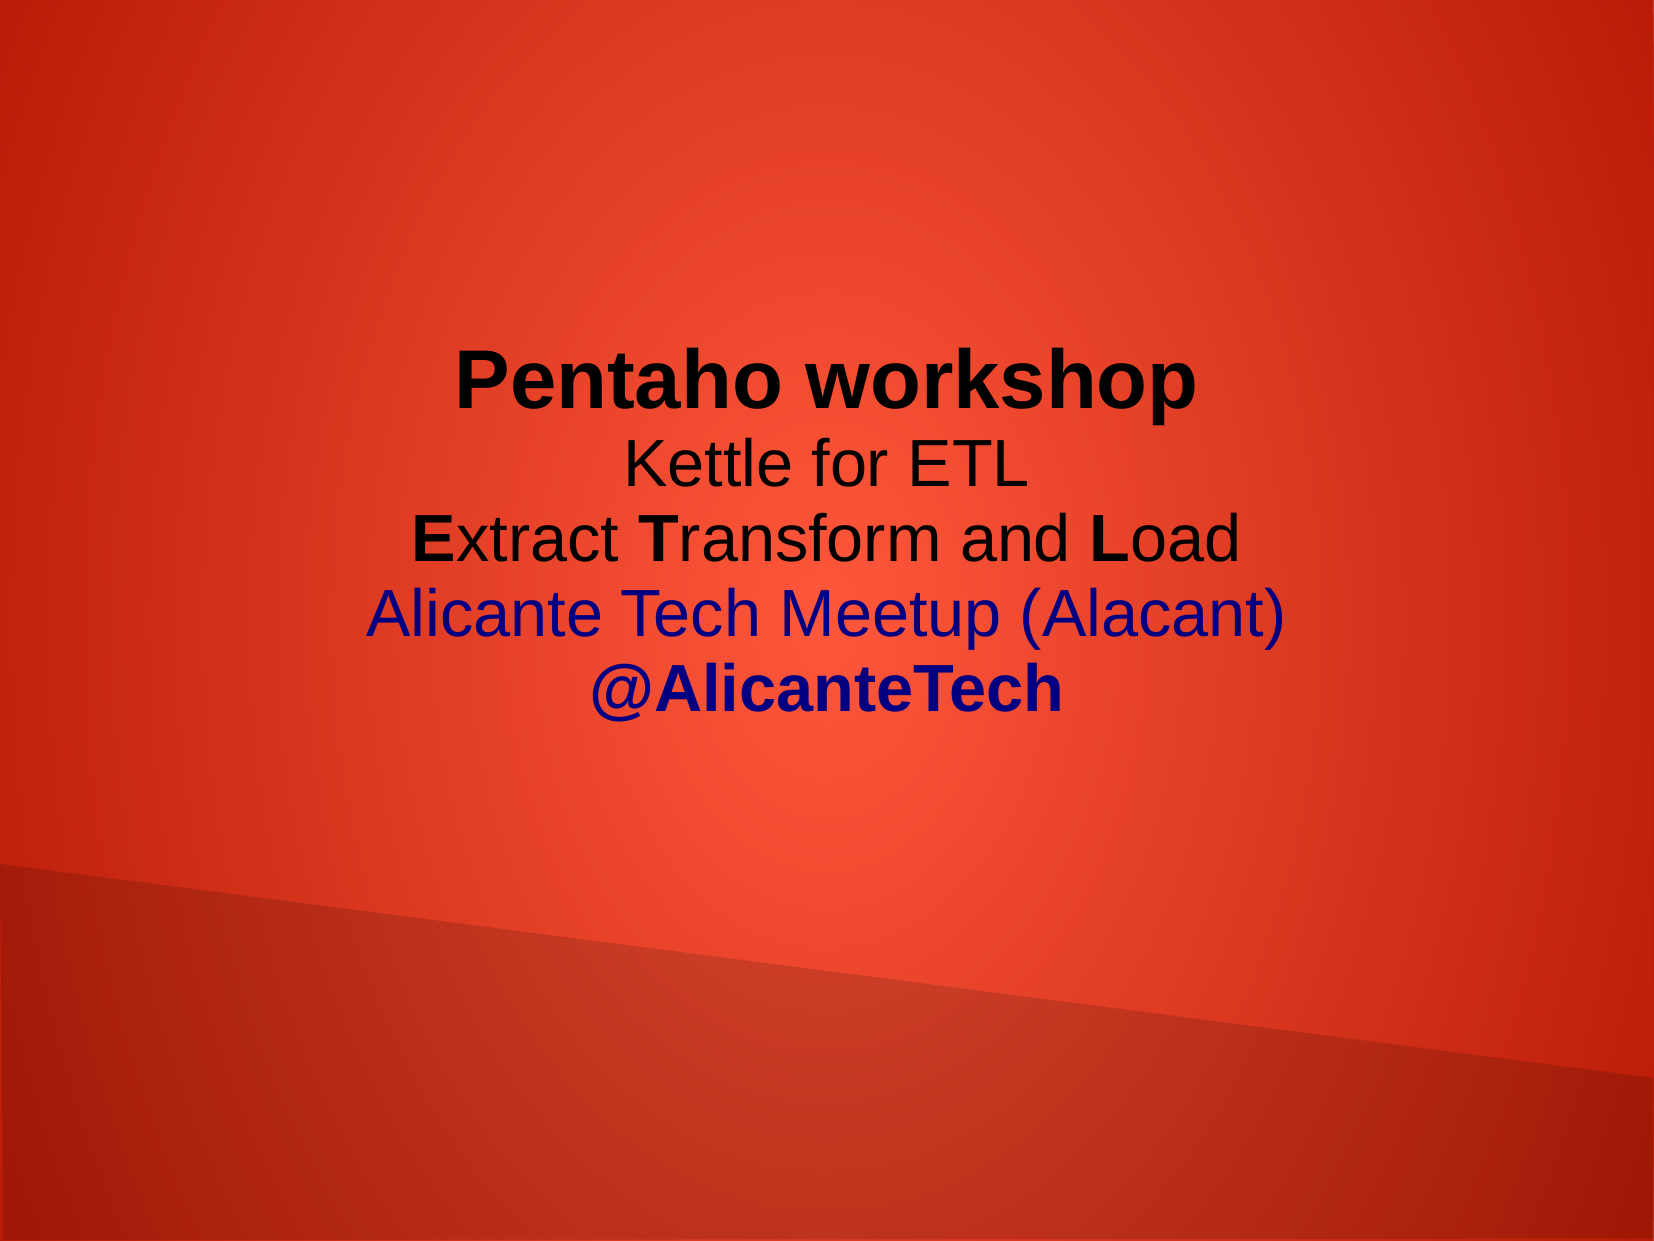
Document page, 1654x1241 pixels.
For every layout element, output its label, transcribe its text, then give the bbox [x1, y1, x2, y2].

subtitle Pentaho workshop Kettle for ETL Extract Transform and Load Alicante Tech Meetup (Alacant) @AlicanteTech [82, 49, 1571, 1010]
